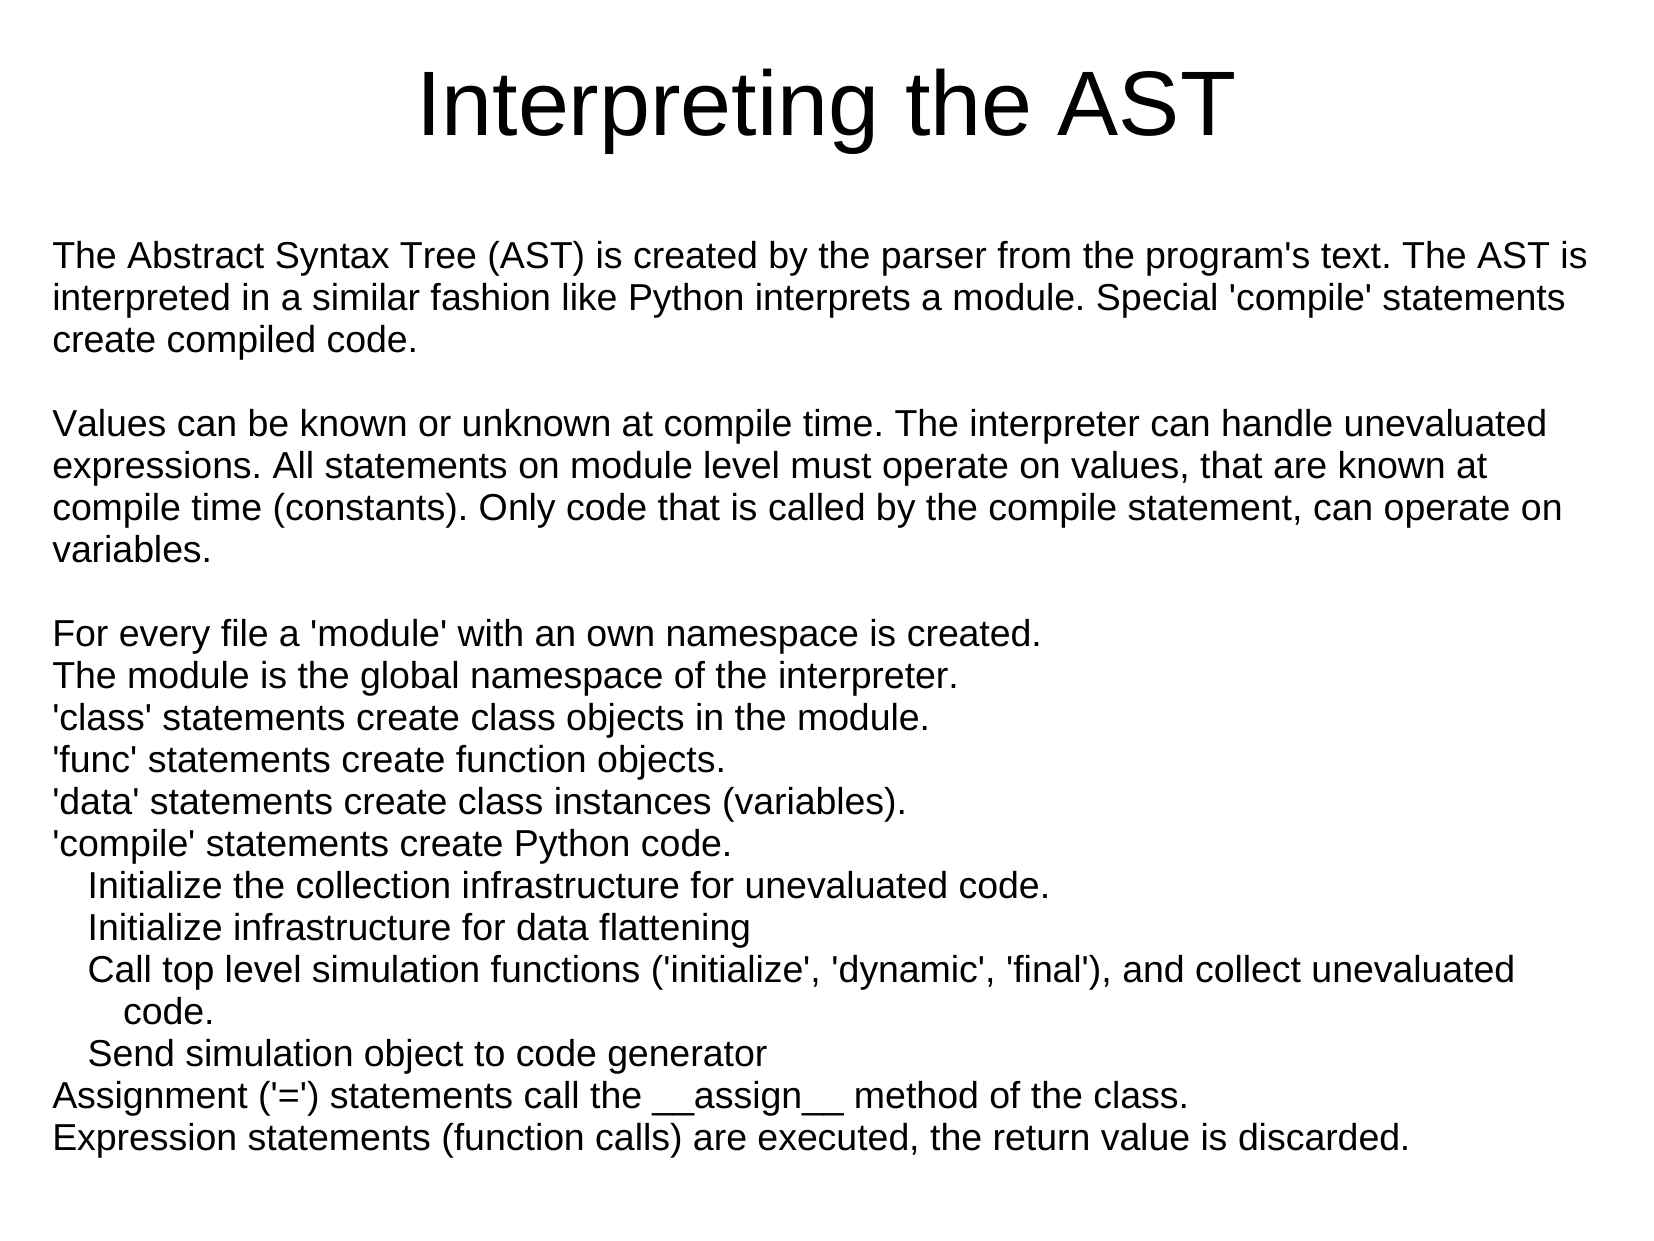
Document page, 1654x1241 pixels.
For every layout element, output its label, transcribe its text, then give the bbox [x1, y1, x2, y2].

text_box The Abstract Syntax Tree (AST) is created by the parser from the program's text. The AST is interpreted in a similar fashion like Python interprets a module. Special 'compile' statements create compiled code. Values can be known or unknown at compile time. The interpreter can handle unevaluated expressions. All statements on module level must operate on values, that are known at compile time (constants). Only code that is called by the compile statement, can operate on variables. For every file a 'module' with an own namespace is created. The module is the global namespace of the interpreter. 'class' statements create class objects in the module. 'func' statements create function objects. 'data' statements create class instances (variables). 'compile' statements create Python code. Initialize the collection infrastructure for unevaluated code. Initialize infrastructure for data flattening Call top level simulation functions ('initialize', 'dynamic', 'final'), and collect unevaluated code. Send simulation object to code generator Assignment ('=') statements call the __assign__ method of the class. Expression statements (function calls) are executed, the return value is discarded. [37, 227, 1613, 1208]
title Interpreting the AST [82, 52, 1571, 155]
